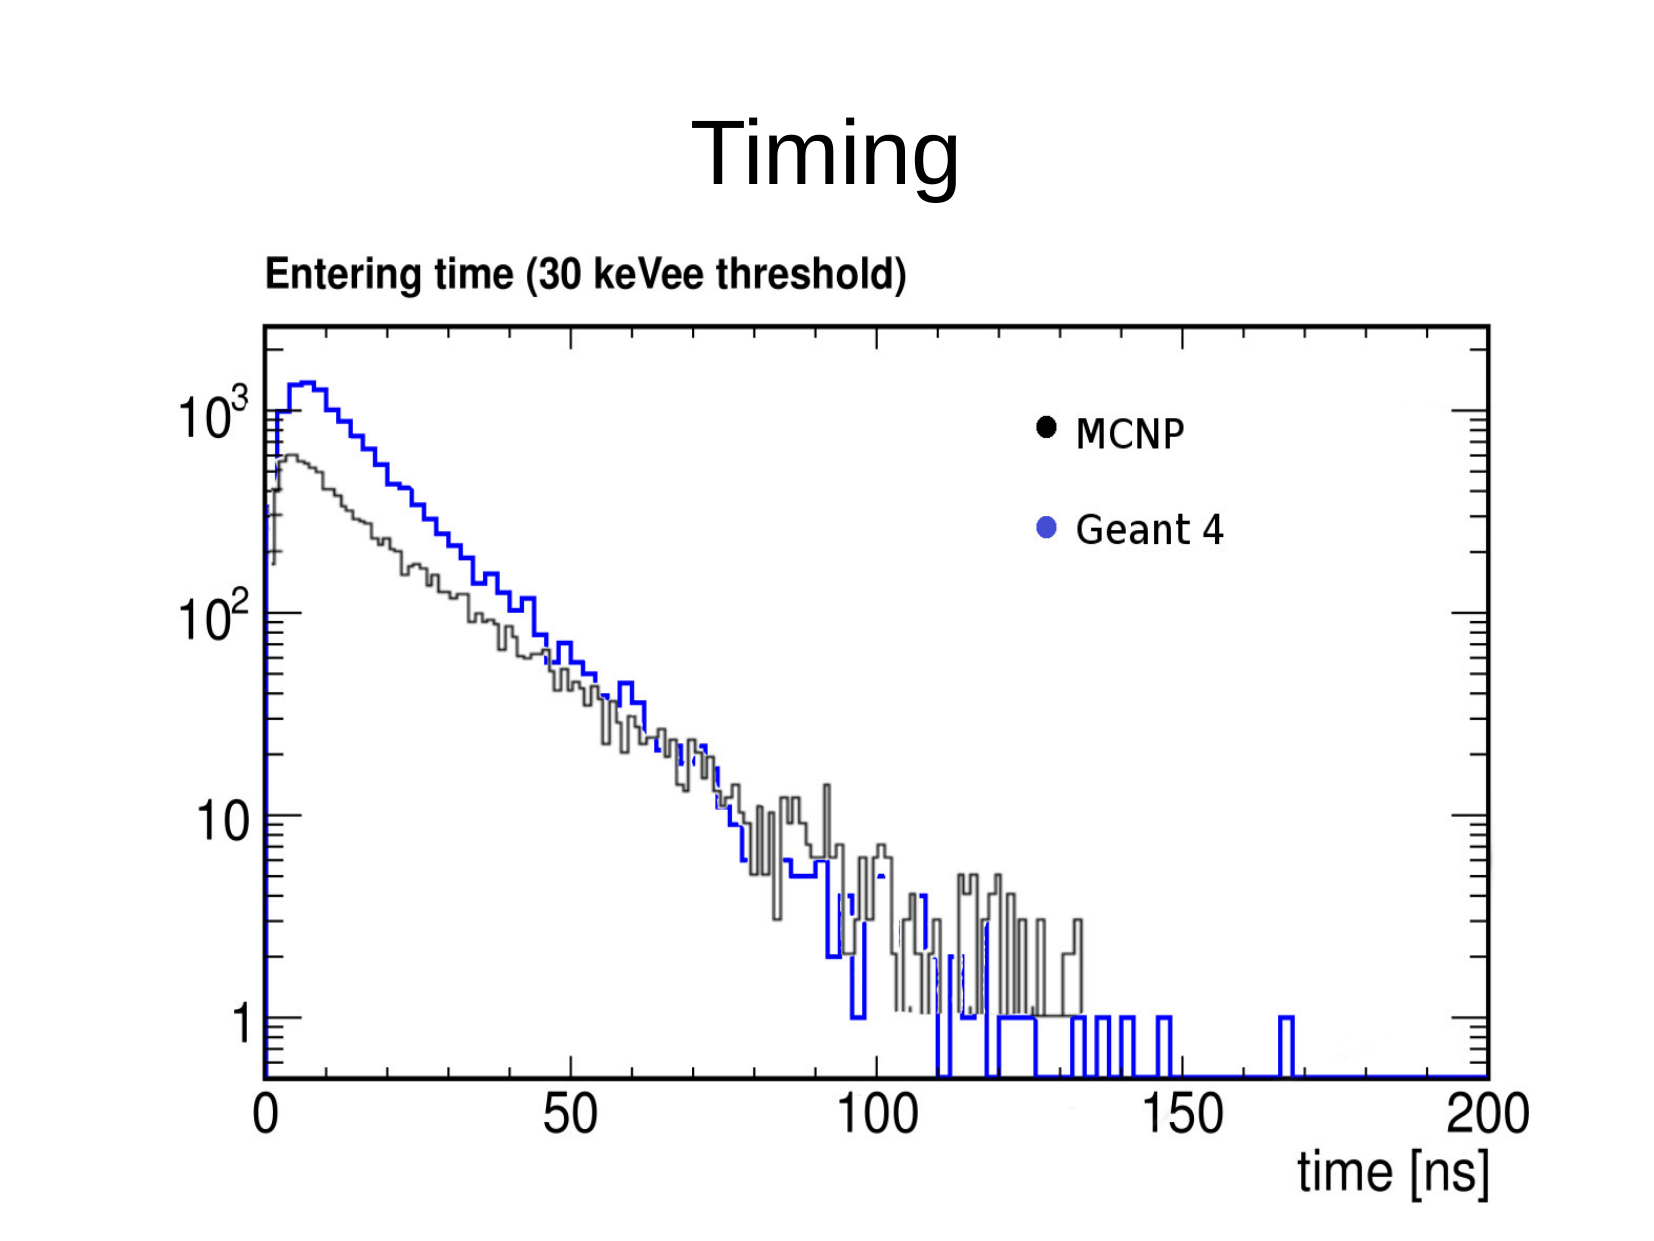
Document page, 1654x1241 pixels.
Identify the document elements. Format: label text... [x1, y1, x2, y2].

picture [0, 226, 1654, 1241]
title Timing [82, 49, 1571, 226]
